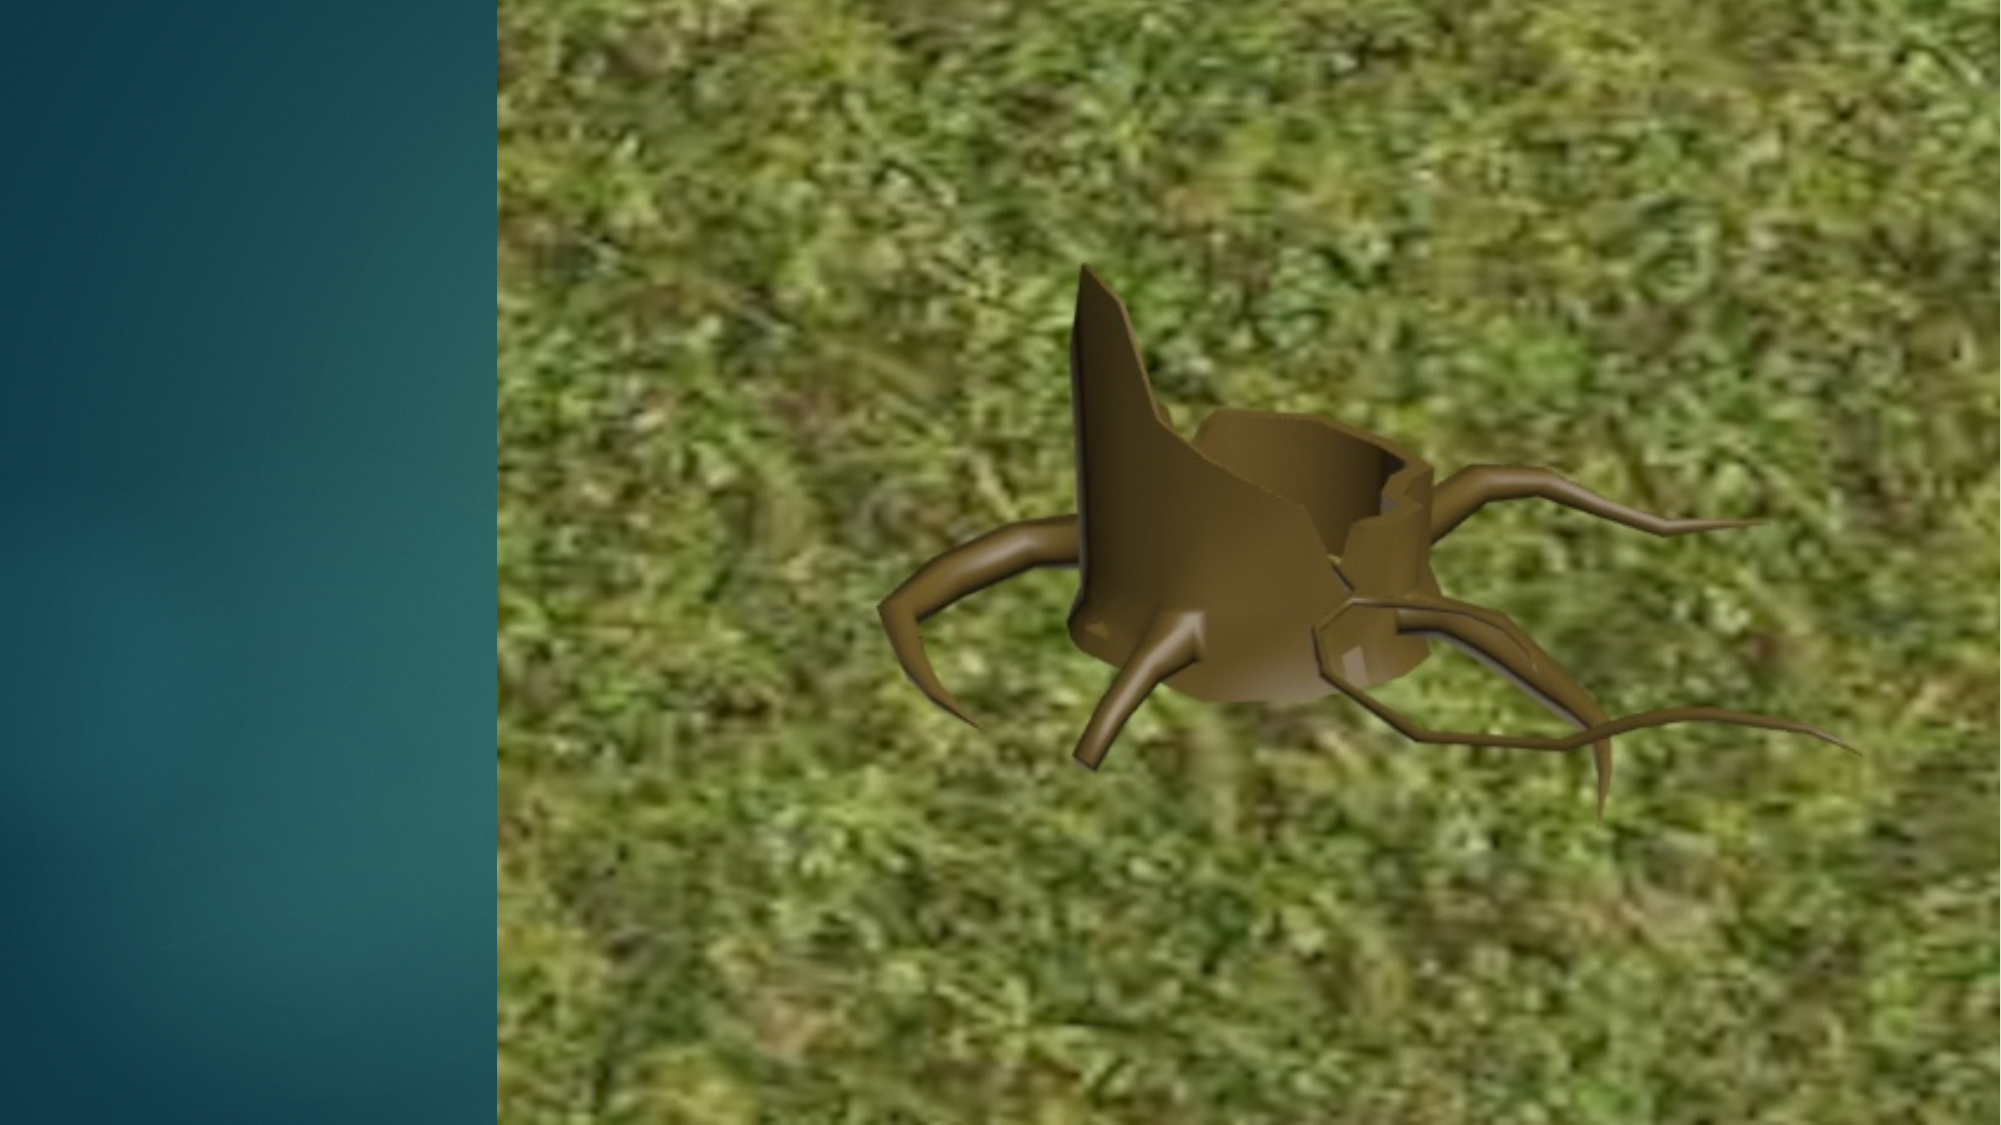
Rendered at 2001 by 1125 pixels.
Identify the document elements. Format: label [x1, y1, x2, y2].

picture [497, 0, 2000, 1125]
